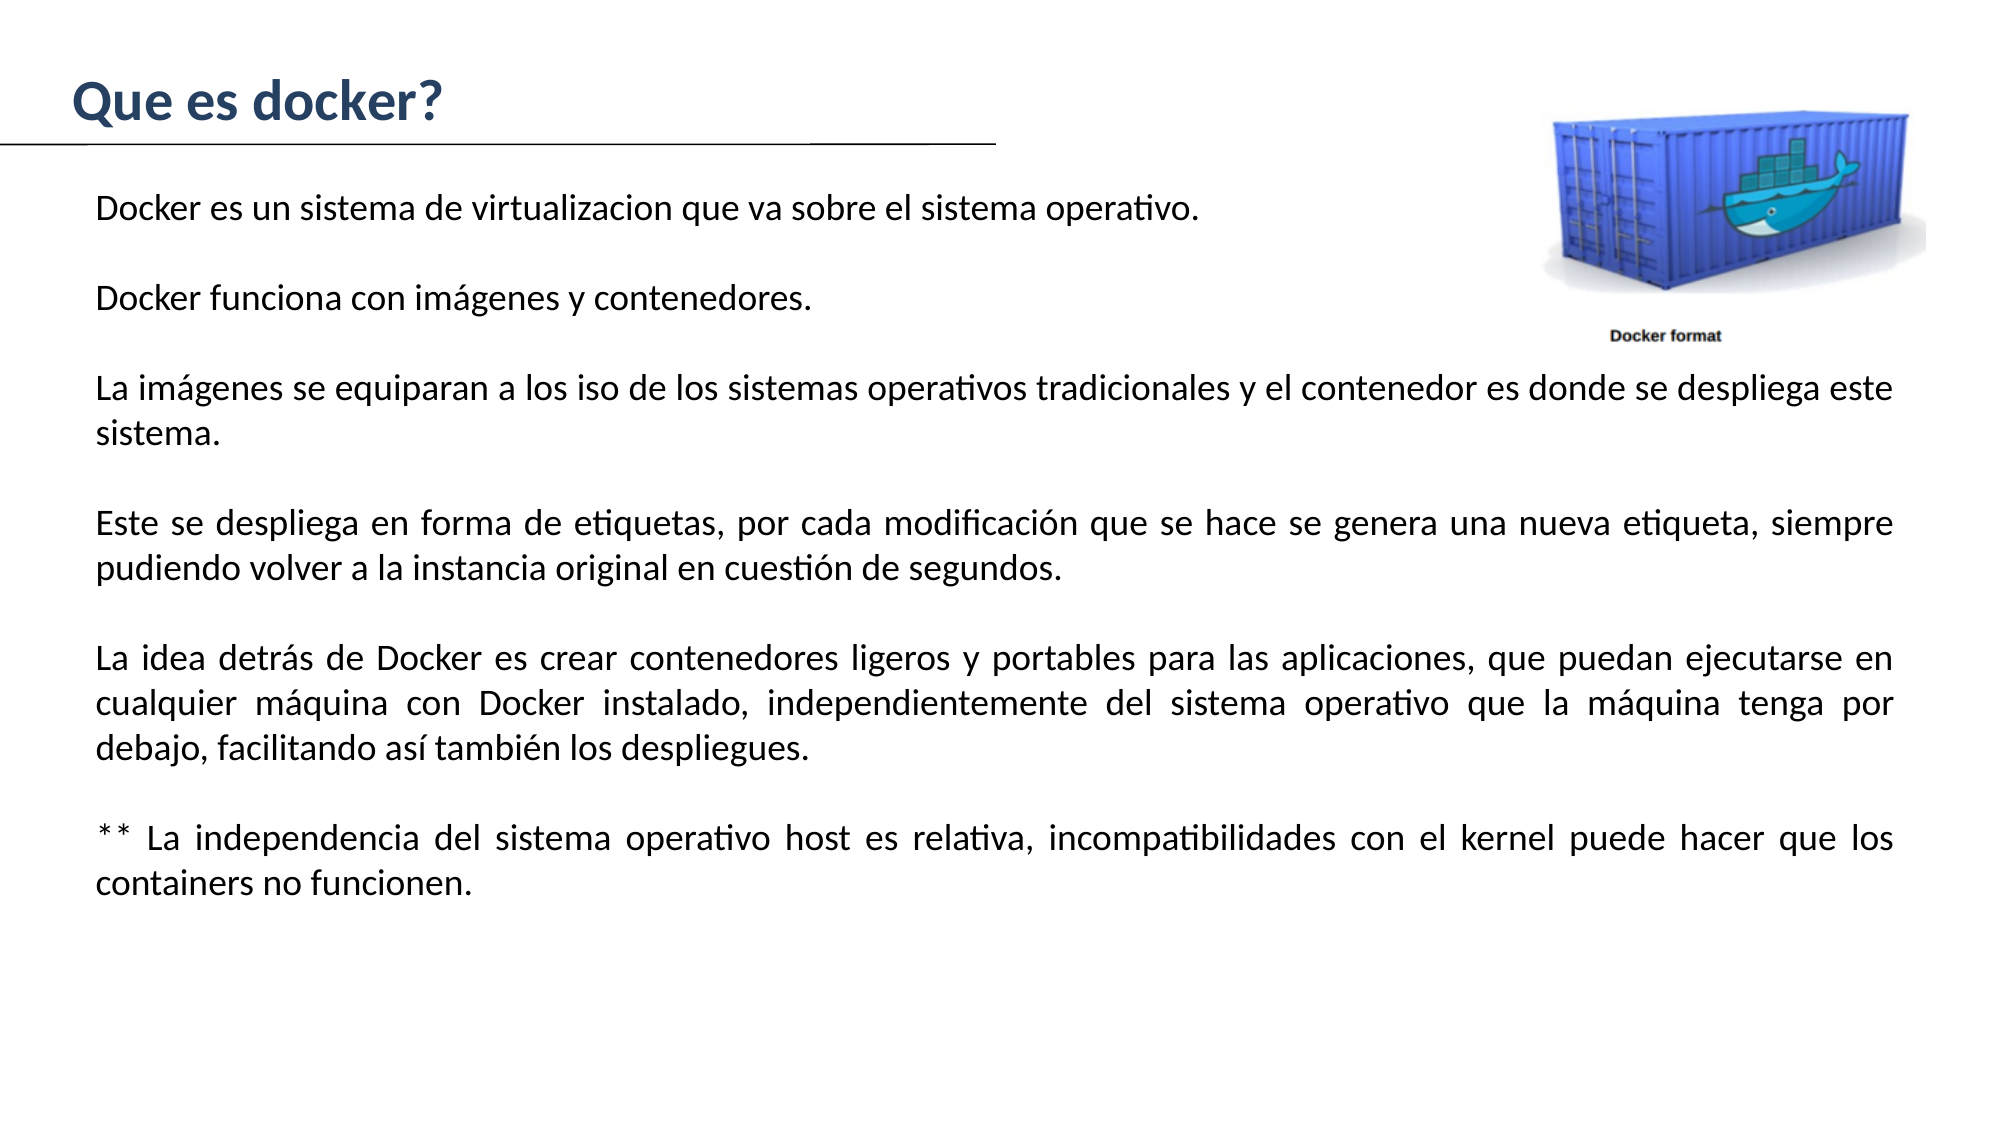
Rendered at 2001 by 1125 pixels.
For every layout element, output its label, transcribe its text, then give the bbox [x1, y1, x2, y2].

text_box Docker es un sistema de virtualizacion que va sobre el sistema operativo. Docker funciona con imágenes y contenedores. La imágenes se equiparan a los iso de los sistemas operativos tradicionales y el contenedor es donde se despliega este sistema. Este se despliega en forma de etiquetas, por cada modificación que se hace se genera una nueva etiqueta, siempre pudiendo volver a la instancia original en cuestión de segundos. La idea detrás de Docker es crear contenedores ligeros y portables para las aplicaciones, que puedan ejecutarse en cualquier máquina con Docker instalado, independientemente del sistema operativo que la máquina tenga por debajo, facilitando así también los despliegues. ** La independencia del sistema operativo host es relativa, incompatibilidades con el kernel puede hacer que los containers no funcionen. [81, 176, 1911, 911]
text_box Que es docker? [58, 54, 1064, 141]
picture [1511, 58, 1926, 364]
